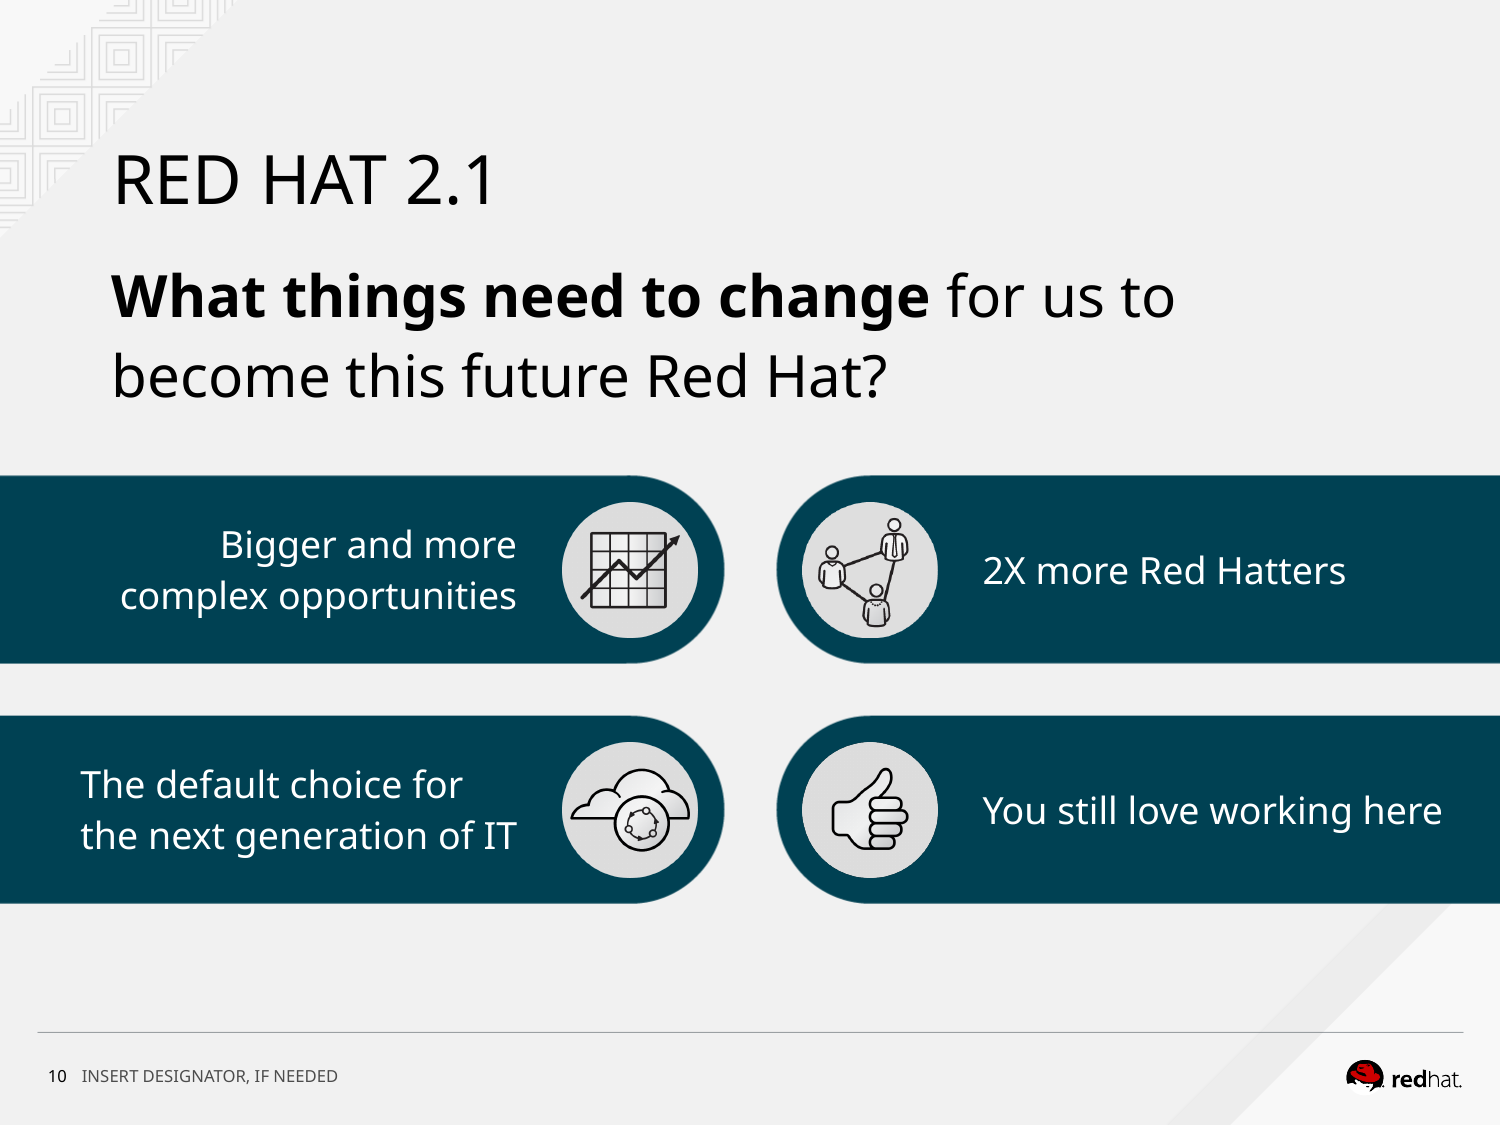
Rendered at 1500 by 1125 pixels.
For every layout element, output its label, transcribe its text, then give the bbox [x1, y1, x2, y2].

text_box 2X more Red Hatters [982, 506, 1388, 633]
picture [563, 503, 697, 637]
picture [803, 743, 937, 877]
text_box You still love working here [982, 746, 1456, 873]
picture [563, 743, 697, 877]
text_box The default choice for the next generation of IT [75, 738, 518, 882]
picture [803, 503, 937, 637]
picture [0, 0, 1500, 1125]
text_box What things need to change for us to become this future Red Hat? [111, 255, 1306, 420]
title RED HAT 2.1 [112, 0, 1388, 225]
text_box Bigger and more complex opportunities [112, 506, 518, 634]
